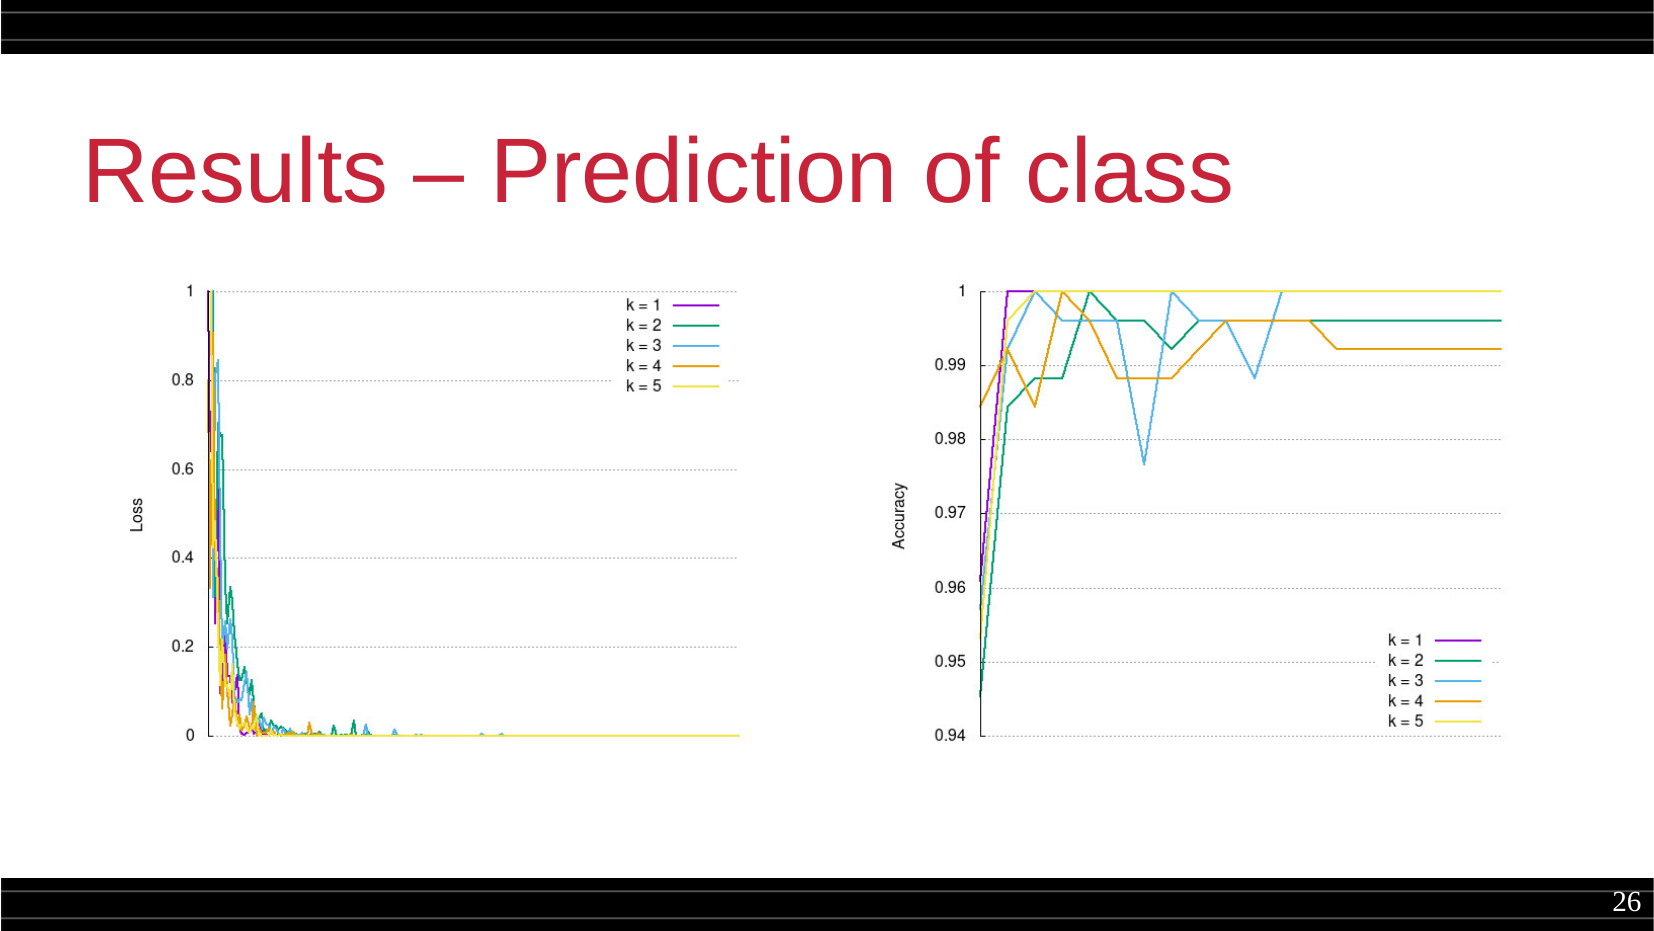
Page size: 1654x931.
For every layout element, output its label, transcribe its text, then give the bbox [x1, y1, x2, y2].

picture [884, 271, 1532, 757]
picture [122, 271, 770, 757]
picture [1, 878, 1654, 931]
title Results – Prediction of class [82, 92, 1571, 249]
picture [1, 0, 1654, 54]
